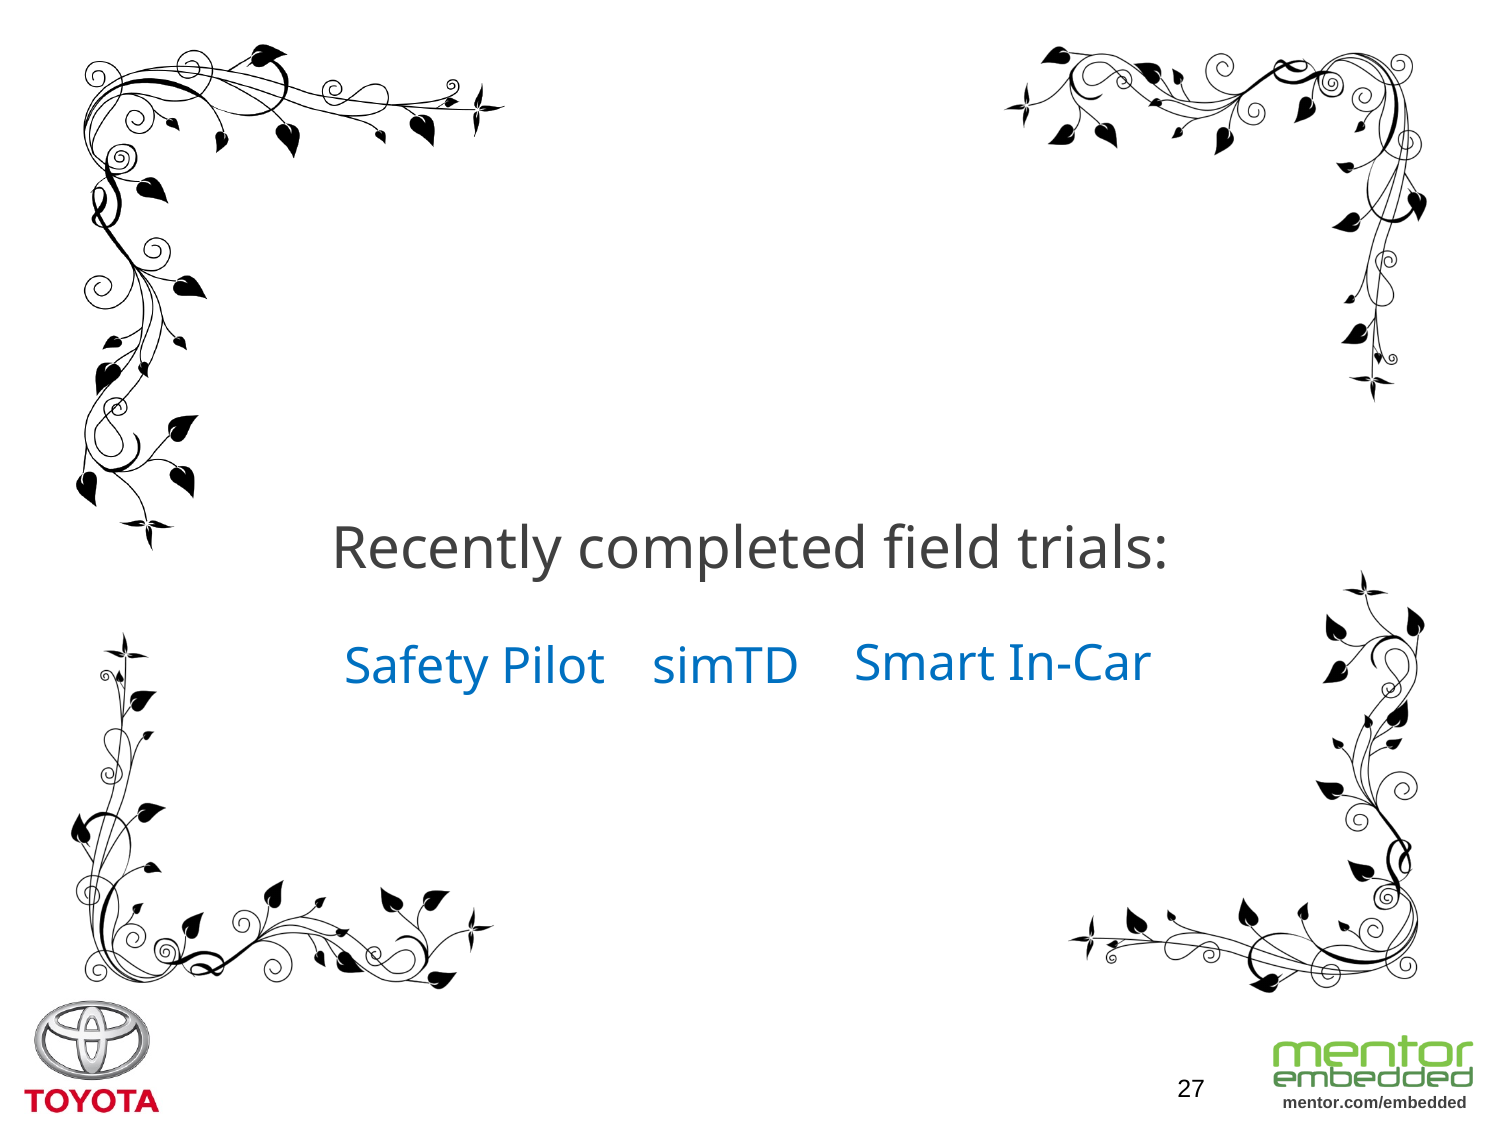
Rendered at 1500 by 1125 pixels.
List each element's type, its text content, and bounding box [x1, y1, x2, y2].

picture [67, 37, 509, 556]
picture [65, 628, 498, 996]
text_box Safety Pilot [329, 625, 622, 710]
text_box Smart In-Car [839, 622, 1168, 707]
picture [999, 39, 1432, 406]
picture [1268, 1030, 1476, 1092]
picture [24, 998, 163, 1114]
text_box simTD [637, 625, 816, 710]
text_box Recently completed field trials: [0, 499, 1500, 590]
picture [1064, 565, 1431, 998]
